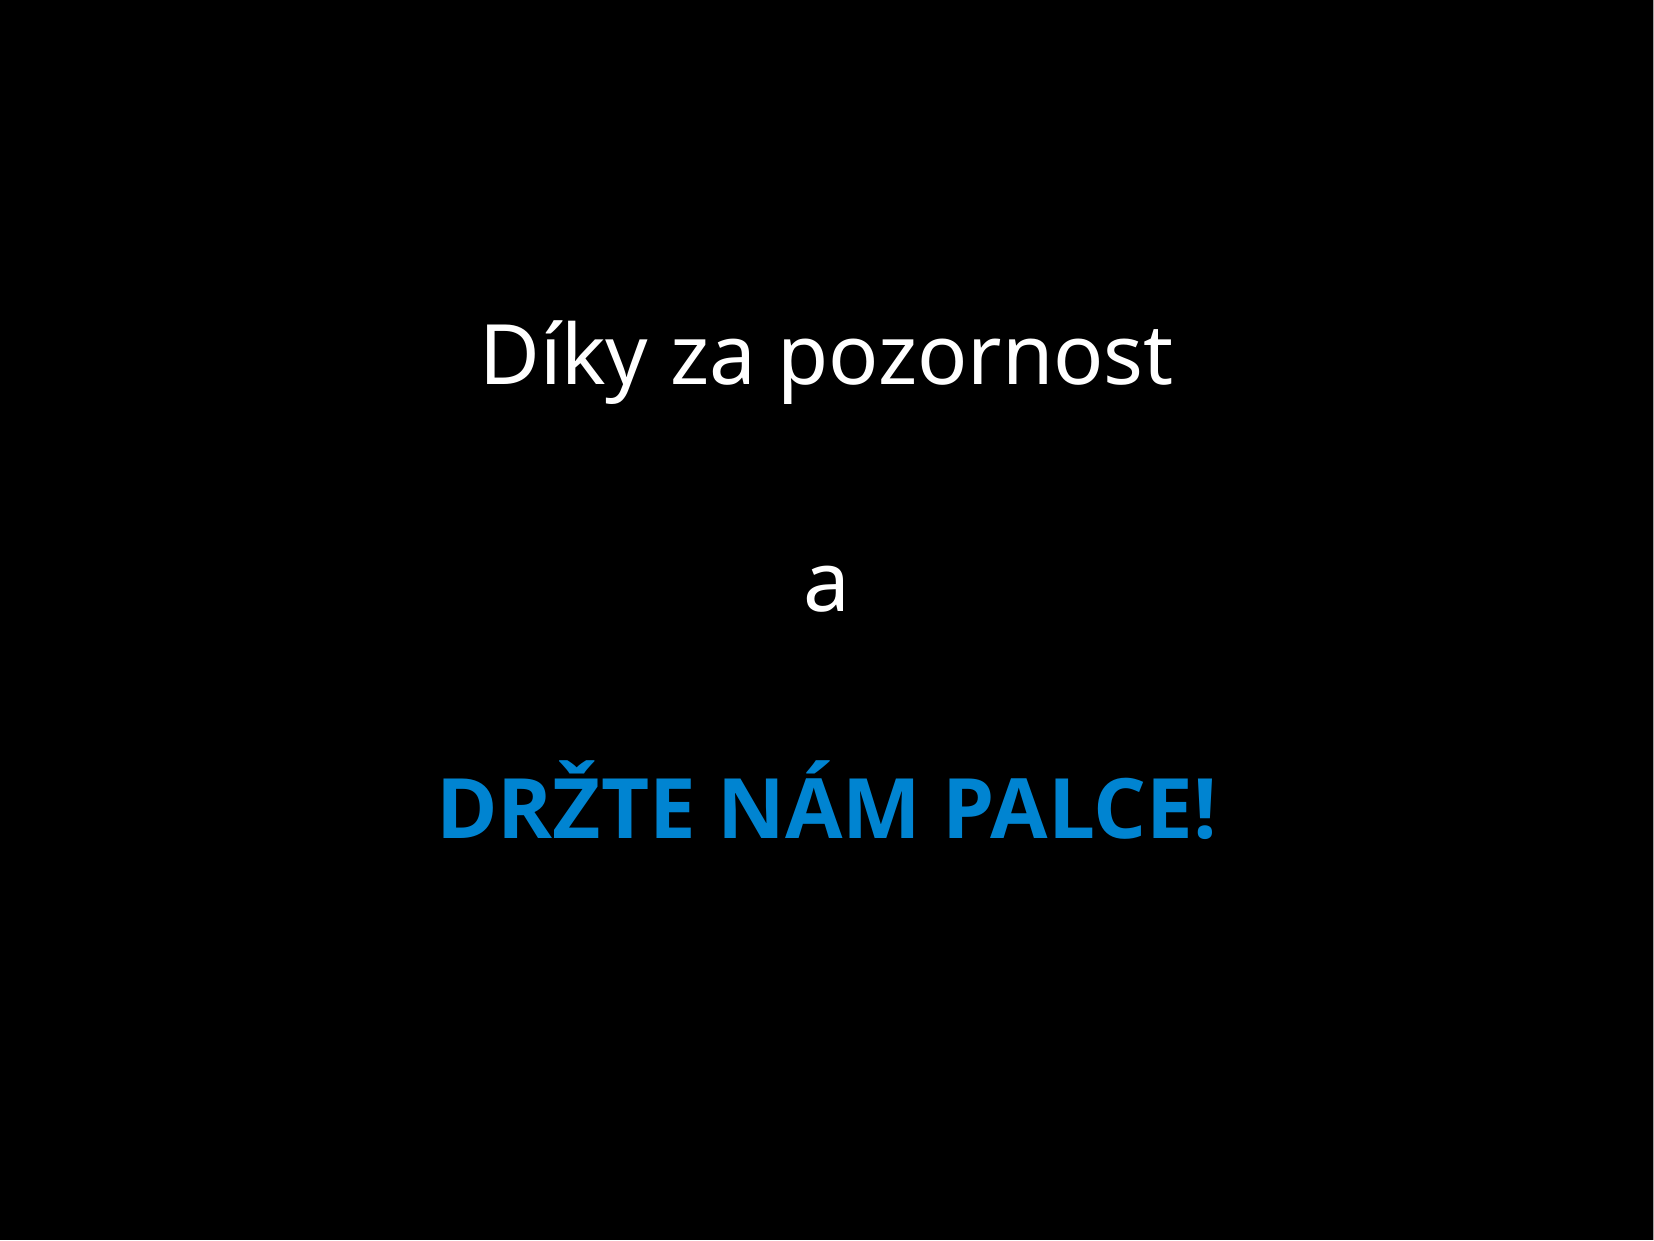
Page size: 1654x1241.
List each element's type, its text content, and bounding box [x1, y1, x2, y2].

subtitle Díky za pozornost a DRŽTE NÁM PALCE! [82, 56, 1571, 1102]
